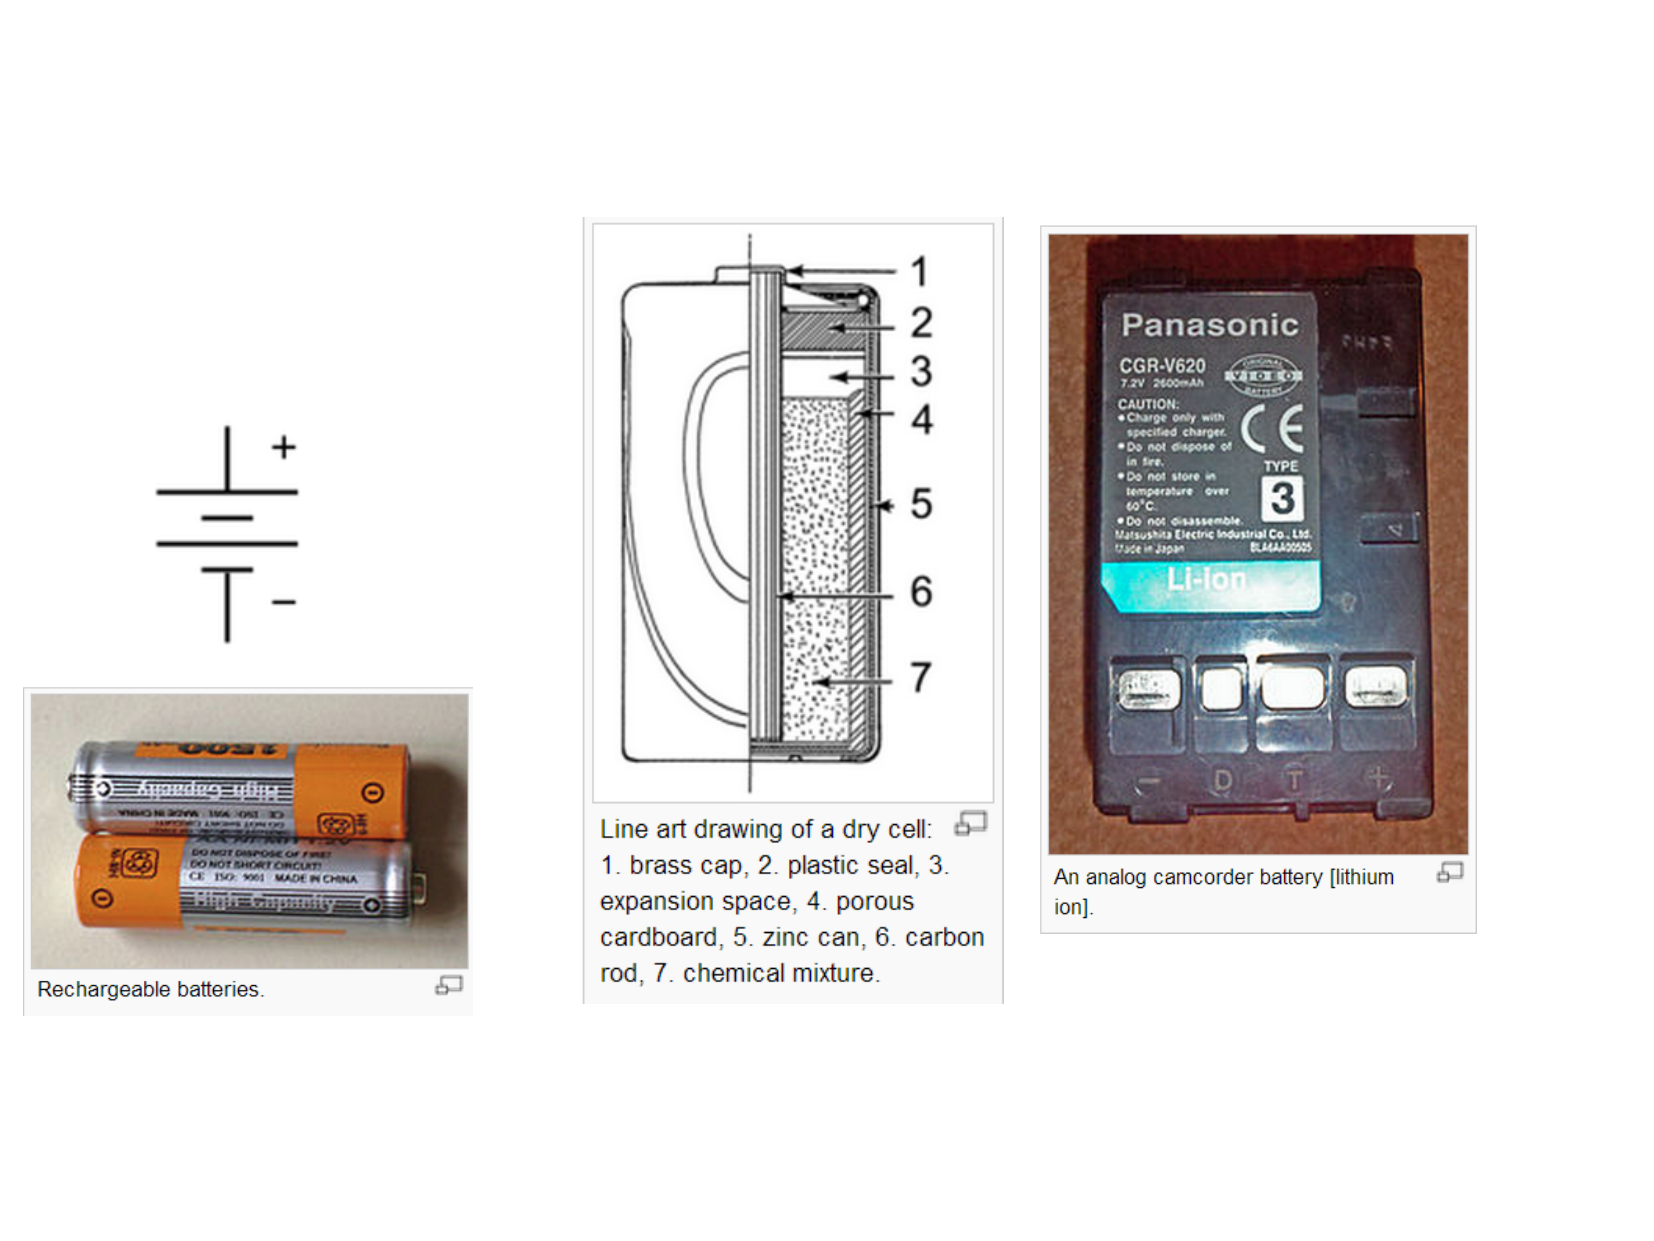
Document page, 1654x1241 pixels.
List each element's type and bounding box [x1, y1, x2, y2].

picture [23, 686, 473, 1016]
picture [153, 413, 315, 648]
picture [1039, 223, 1477, 934]
picture [580, 217, 1004, 1004]
